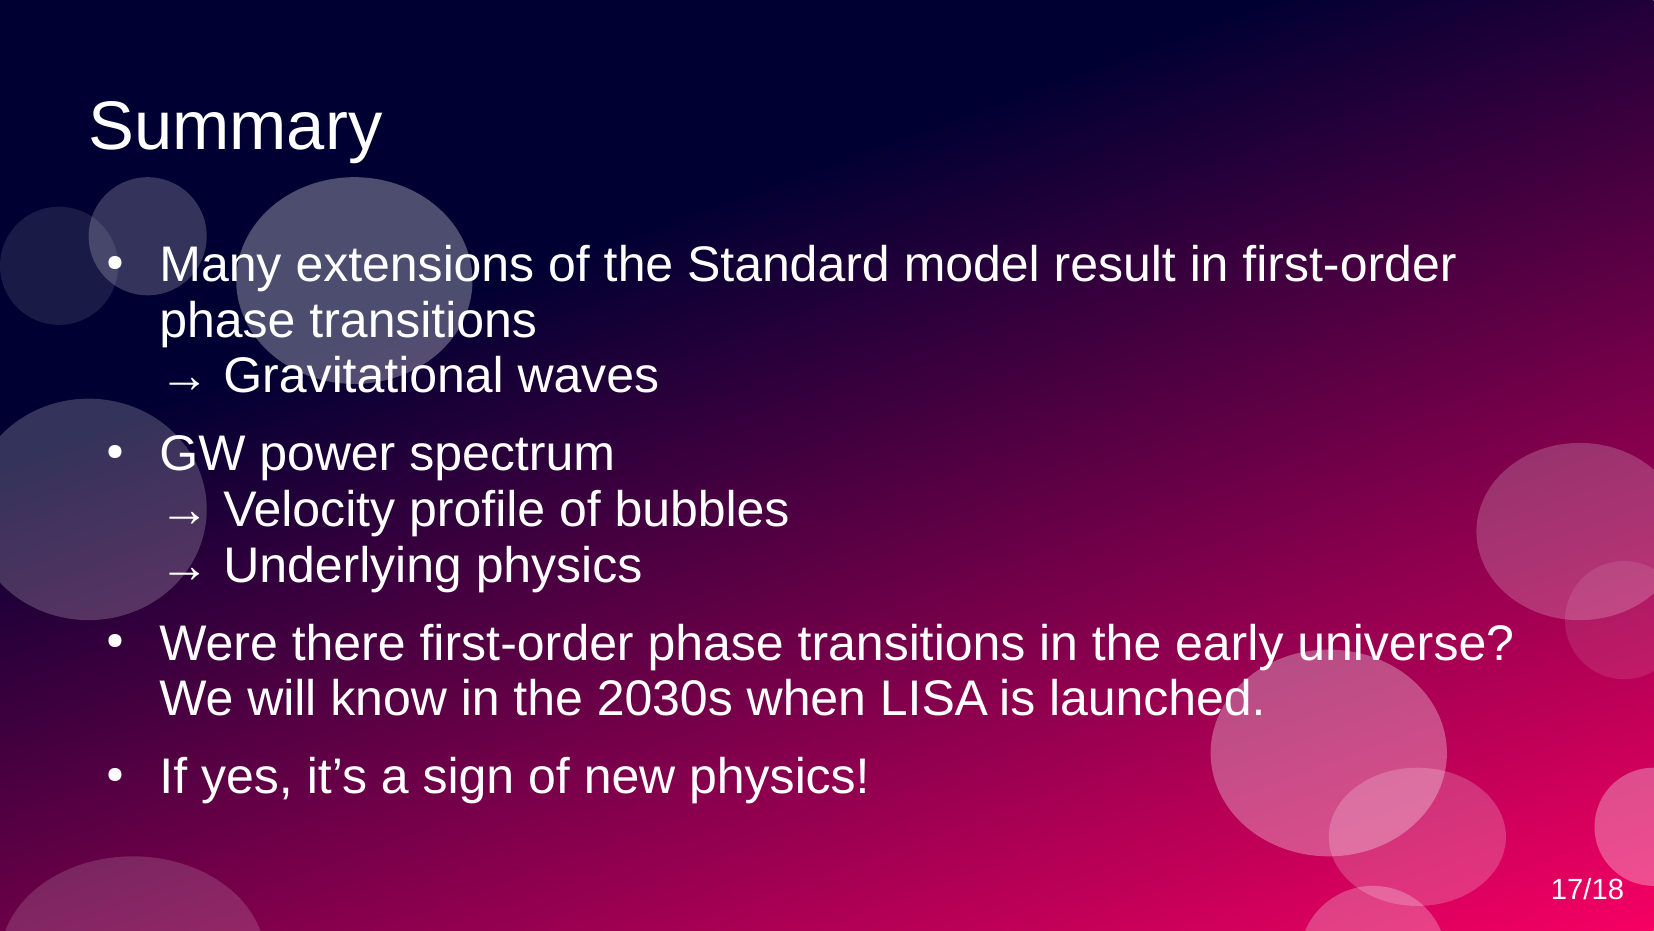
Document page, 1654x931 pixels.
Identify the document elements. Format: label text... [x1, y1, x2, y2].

title Summary [88, 44, 1565, 207]
list Many extensions of the Standard model result in first-order phase transitions → Gravitational waves GW power spectrum → Velocity profile of bubbles → Underlying physics Were there first-order phase transitions in the early universe?We will know in the 2030s when LISA is launched. If yes, it’s a sign of new physics! [88, 236, 1565, 827]
